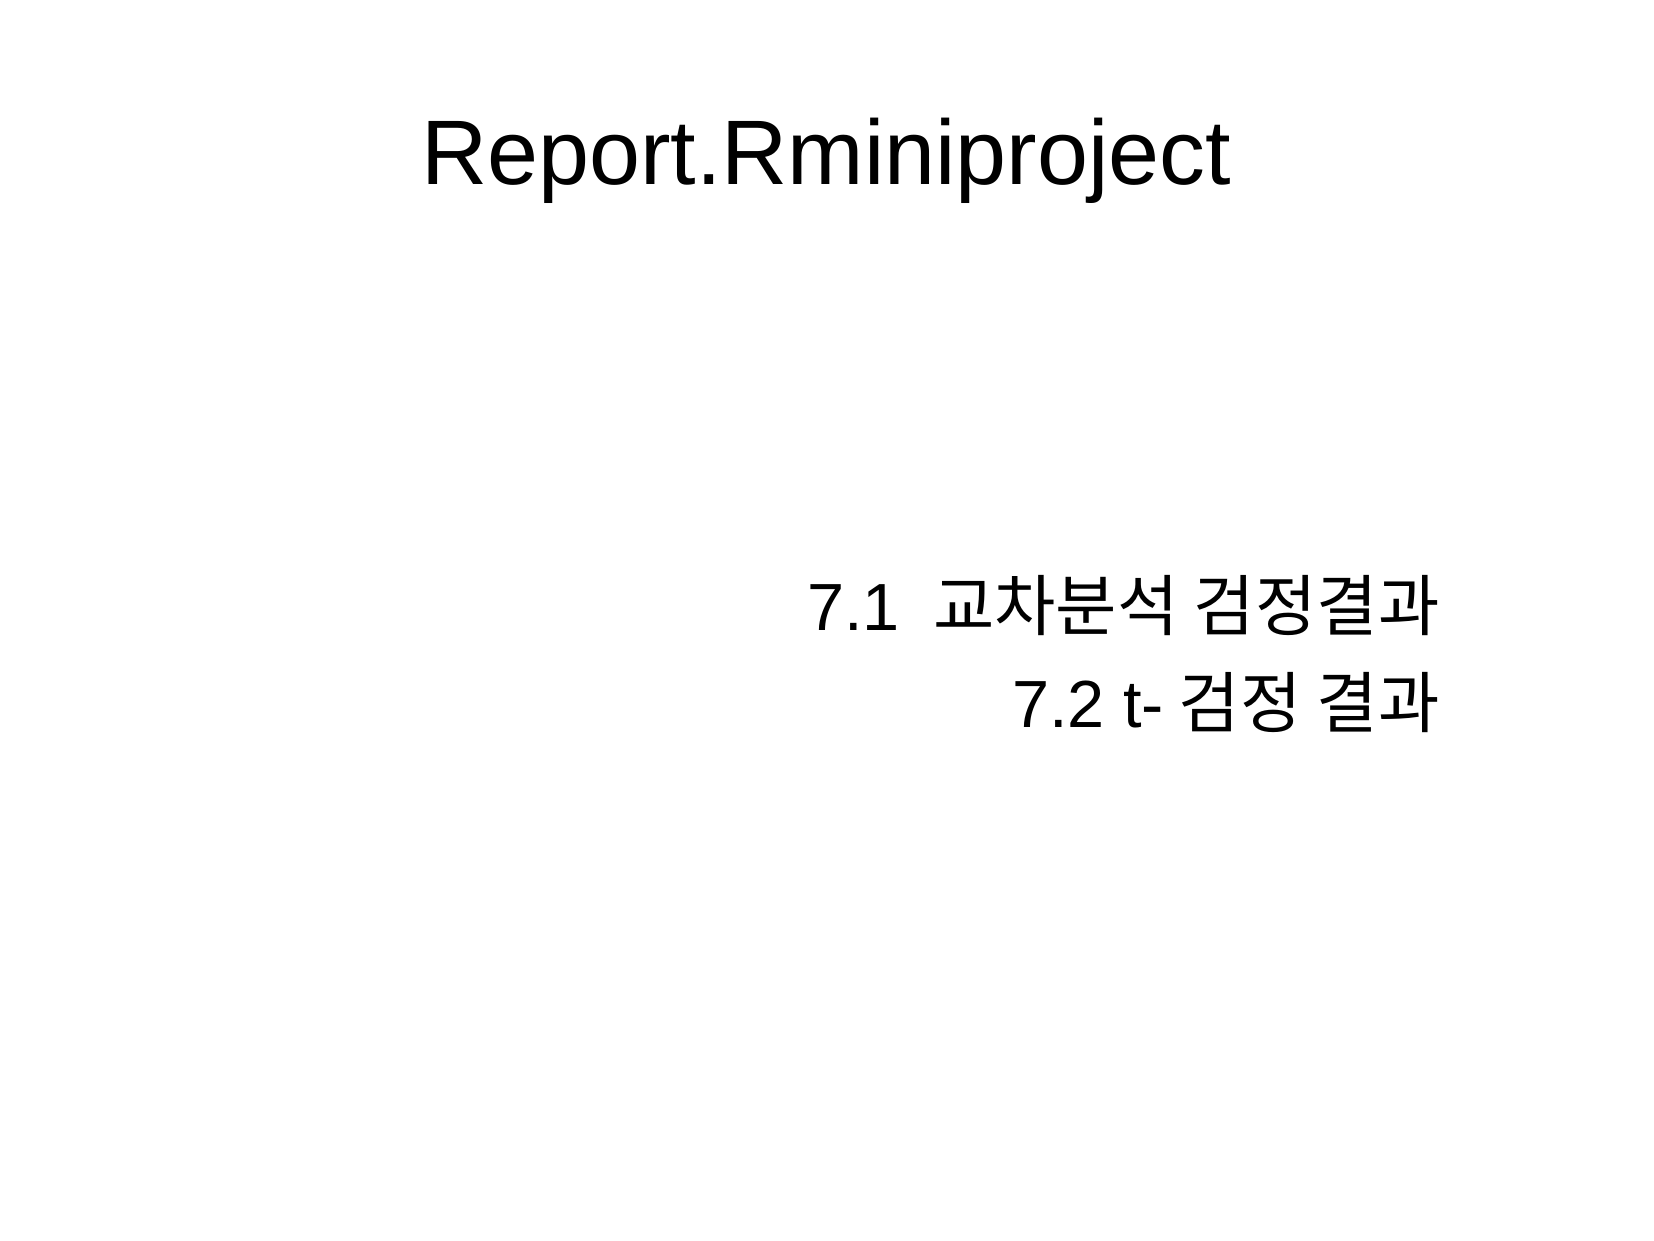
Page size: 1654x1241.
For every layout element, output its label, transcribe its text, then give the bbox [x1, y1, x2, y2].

subtitle 7.1 교차분석 검정결과 7.2 t-검정 결과 [390, 290, 1441, 1010]
title Report.Rminiproject [82, 49, 1571, 257]
